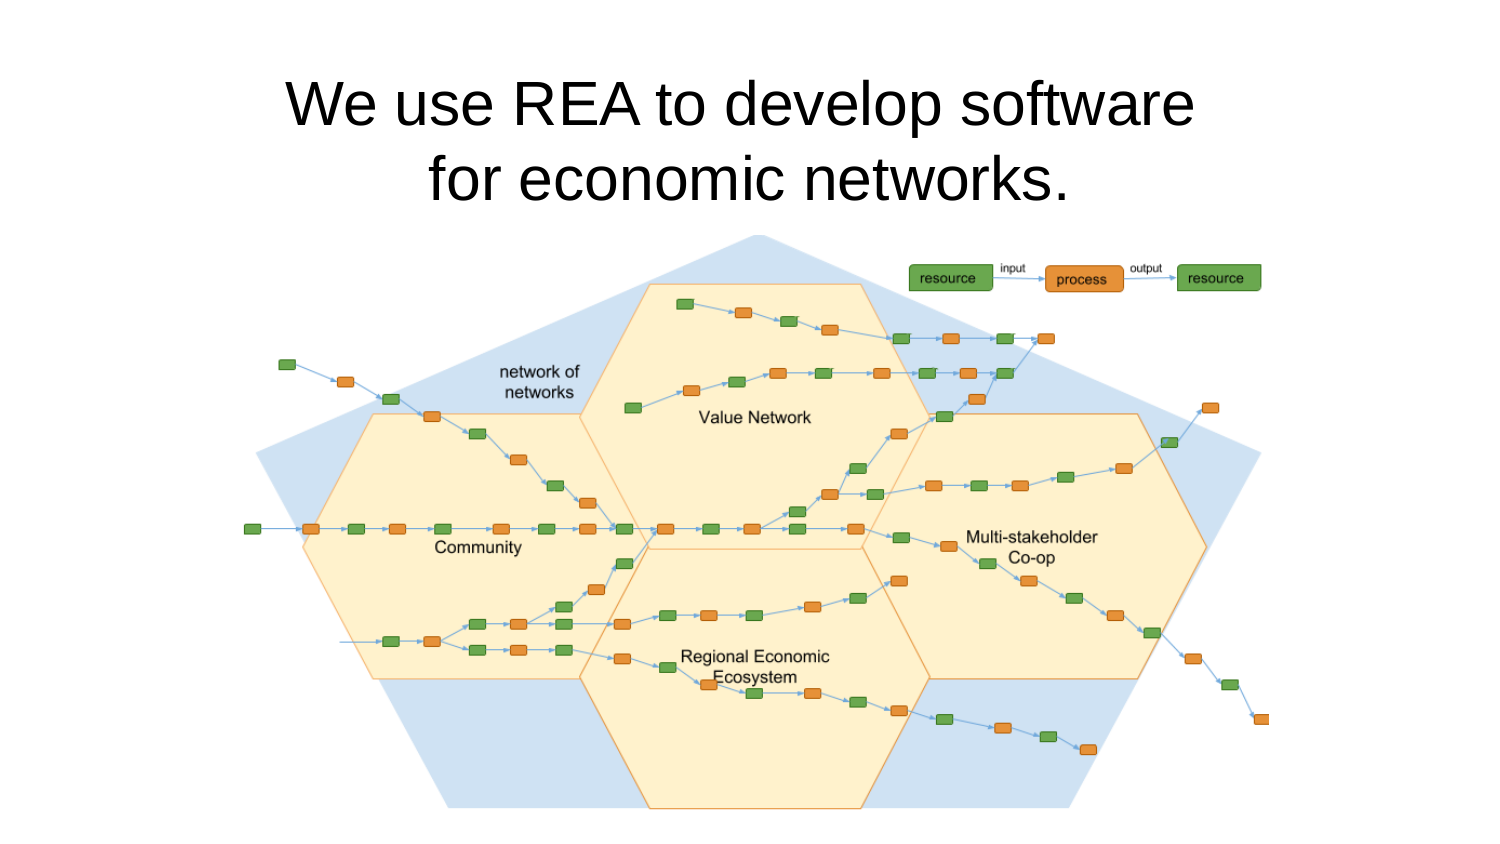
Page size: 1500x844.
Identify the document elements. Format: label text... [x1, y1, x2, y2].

picture [231, 235, 1269, 819]
title We use REA to develop software for economic networks. [51, 48, 1449, 186]
